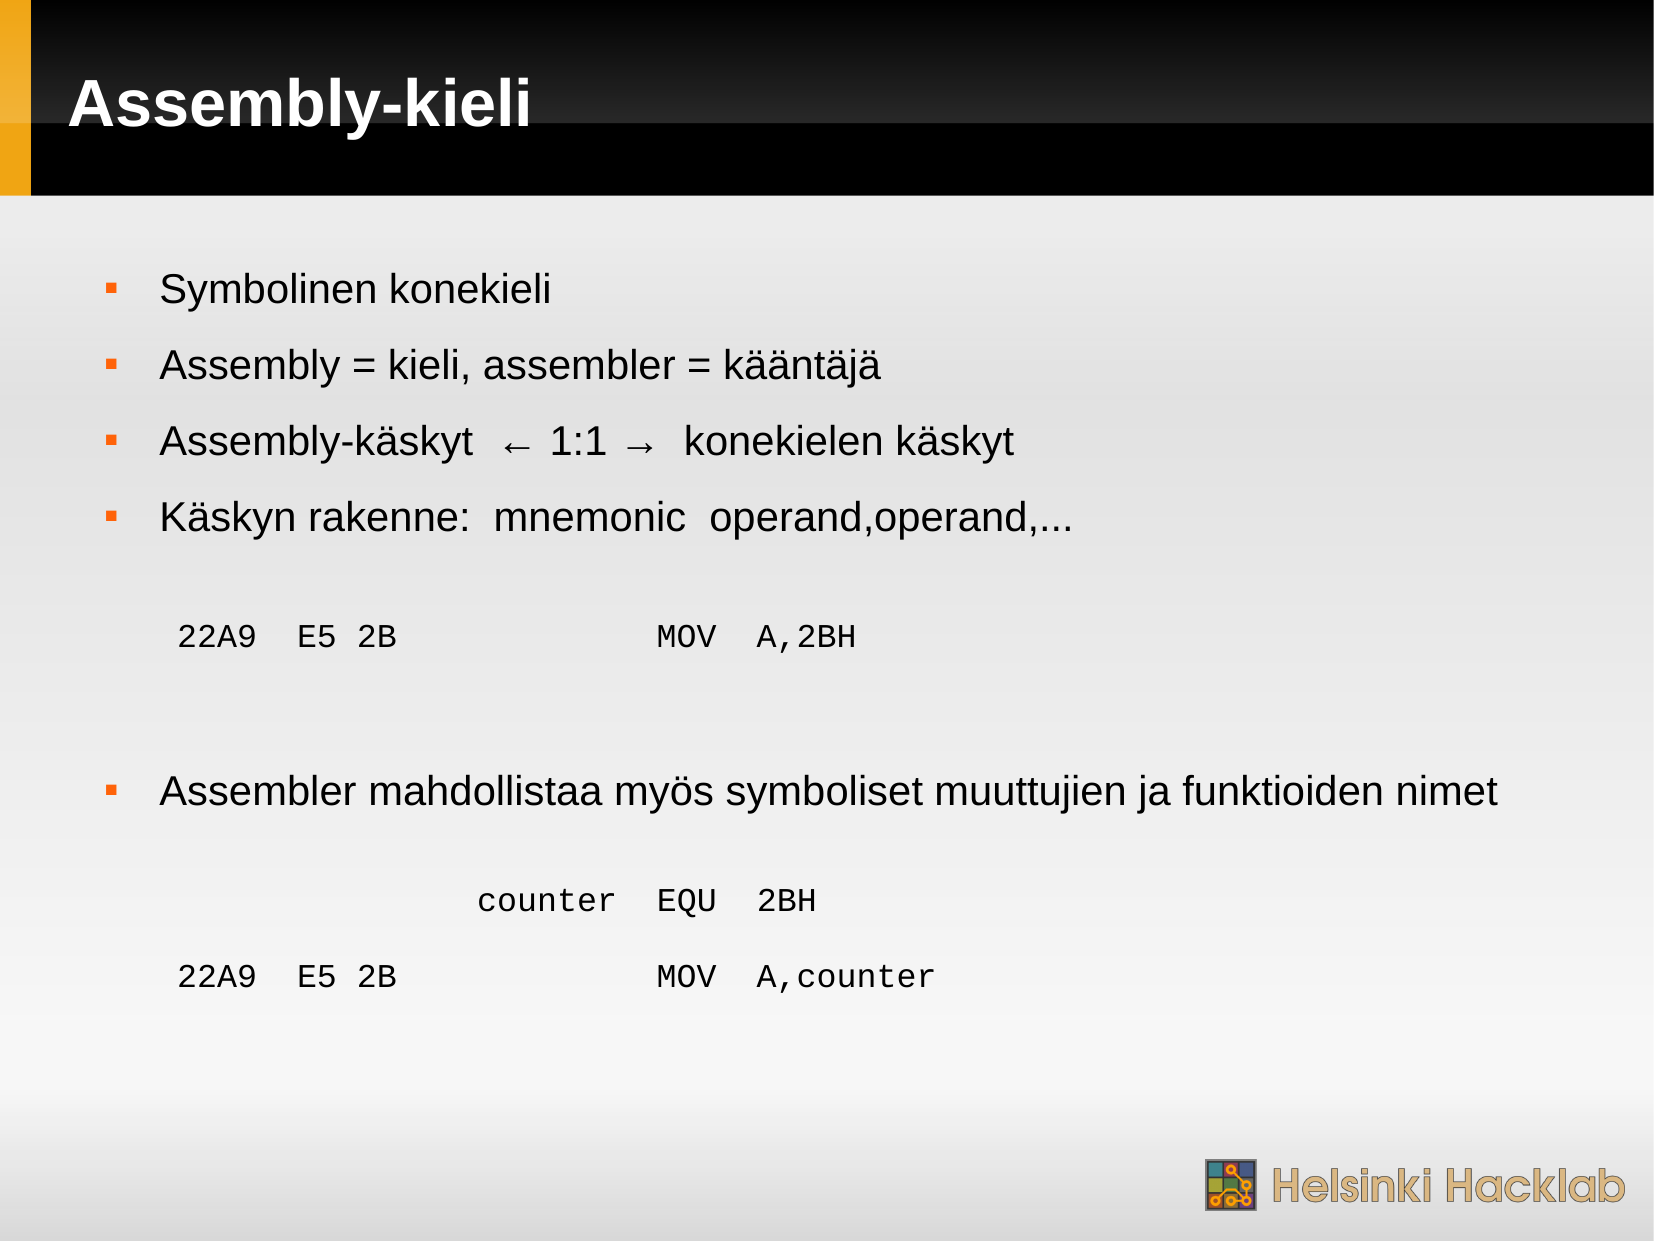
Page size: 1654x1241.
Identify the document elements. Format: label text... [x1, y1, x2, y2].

text_box 22A9 E5 2B MOV A,2BH counter EQU 2BH 22A9 E5 2B MOV A,counter [177, 619, 1152, 767]
text_box 22A9 E5 2B MOV A,2BH counter EQU 2BH 22A9 E5 2B MOV A,counter [177, 827, 1152, 1036]
list Symbolinen konekieli Assembly = kieli, assembler = kääntäjä Assembly-käskyt ← 1:1 → konekielen käskyt Käskyn rakenne: mnemonic operand,operand,... [88, 265, 1565, 591]
picture [0, 0, 1654, 1241]
title Assembly-kieli [67, 0, 1556, 208]
list Assembler mahdollistaa myös symboliset muuttujien ja funktioiden nimet [88, 767, 1565, 827]
